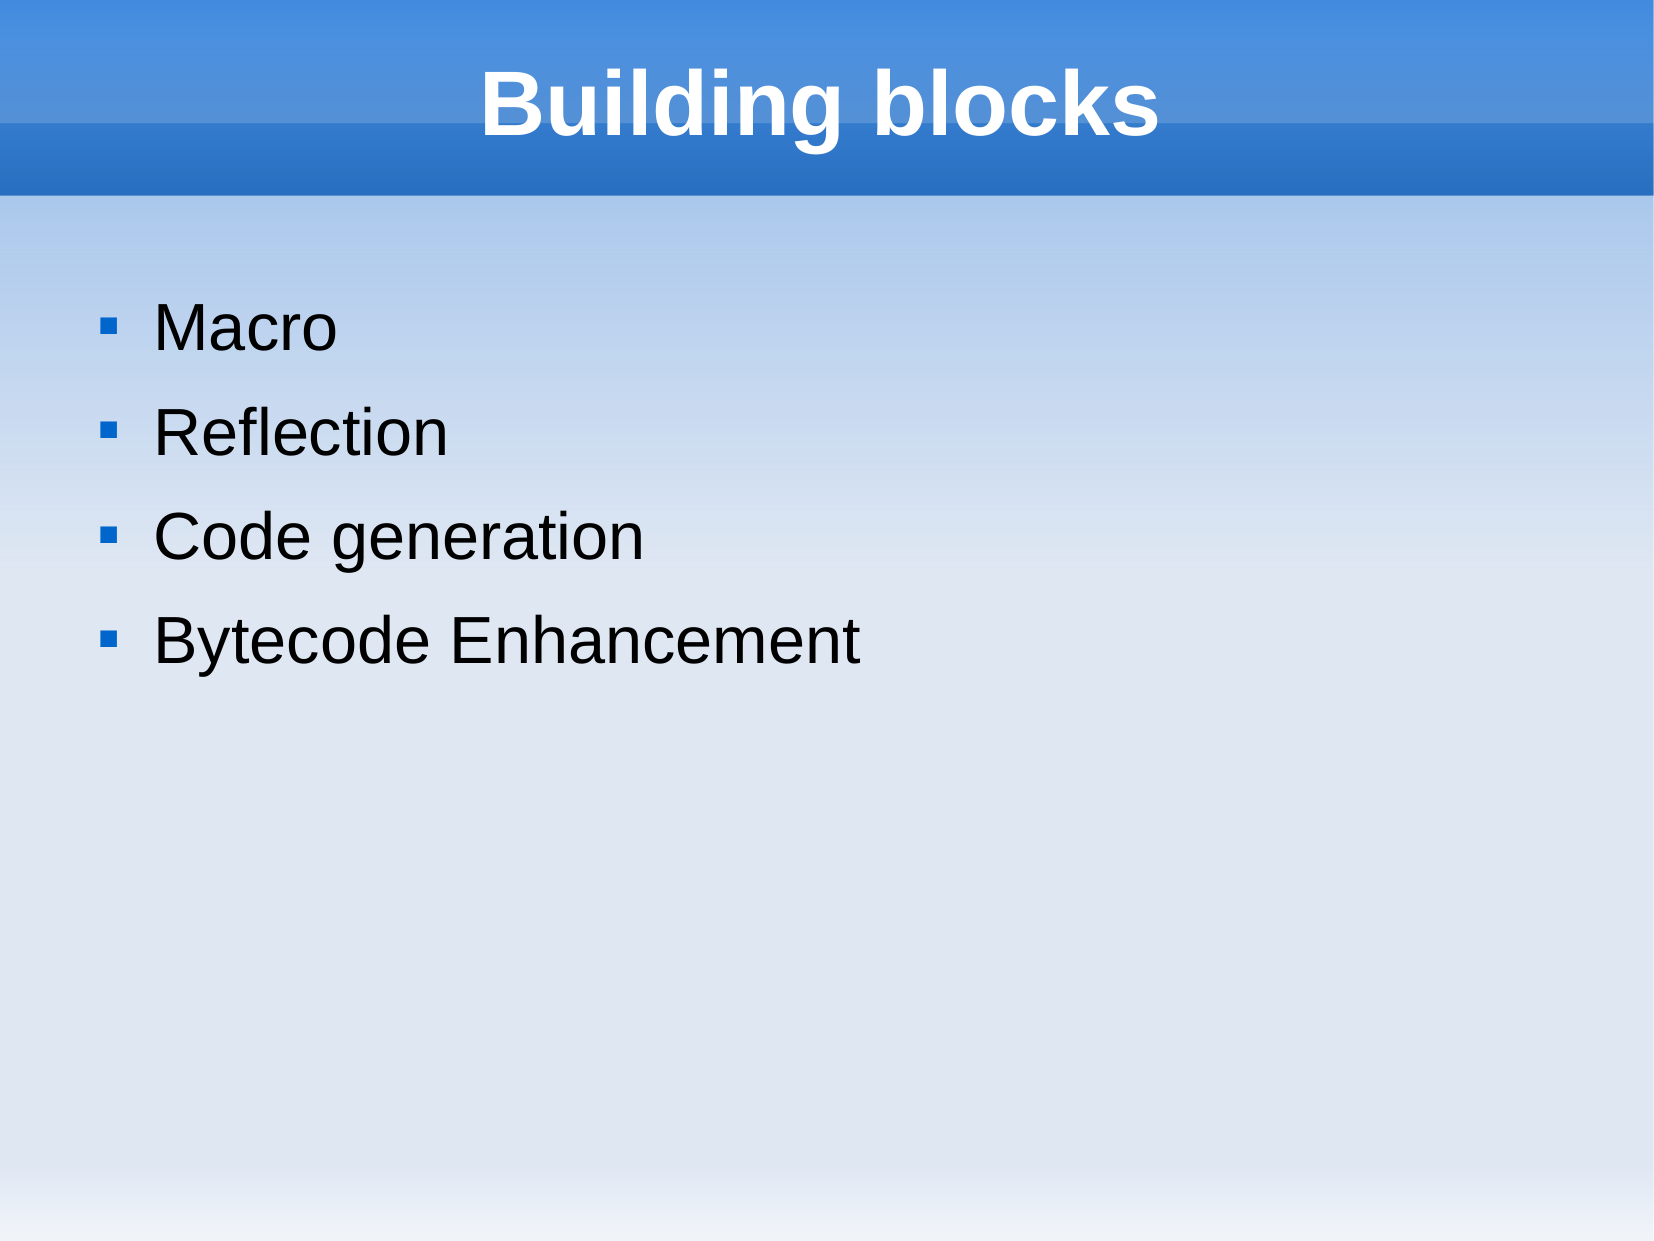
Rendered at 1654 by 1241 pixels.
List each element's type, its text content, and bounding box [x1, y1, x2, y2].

picture [0, 0, 1654, 1241]
list Macro Reflection Code generation Bytecode Enhancement [82, 290, 1571, 1094]
title Building blocks [76, 7, 1565, 200]
